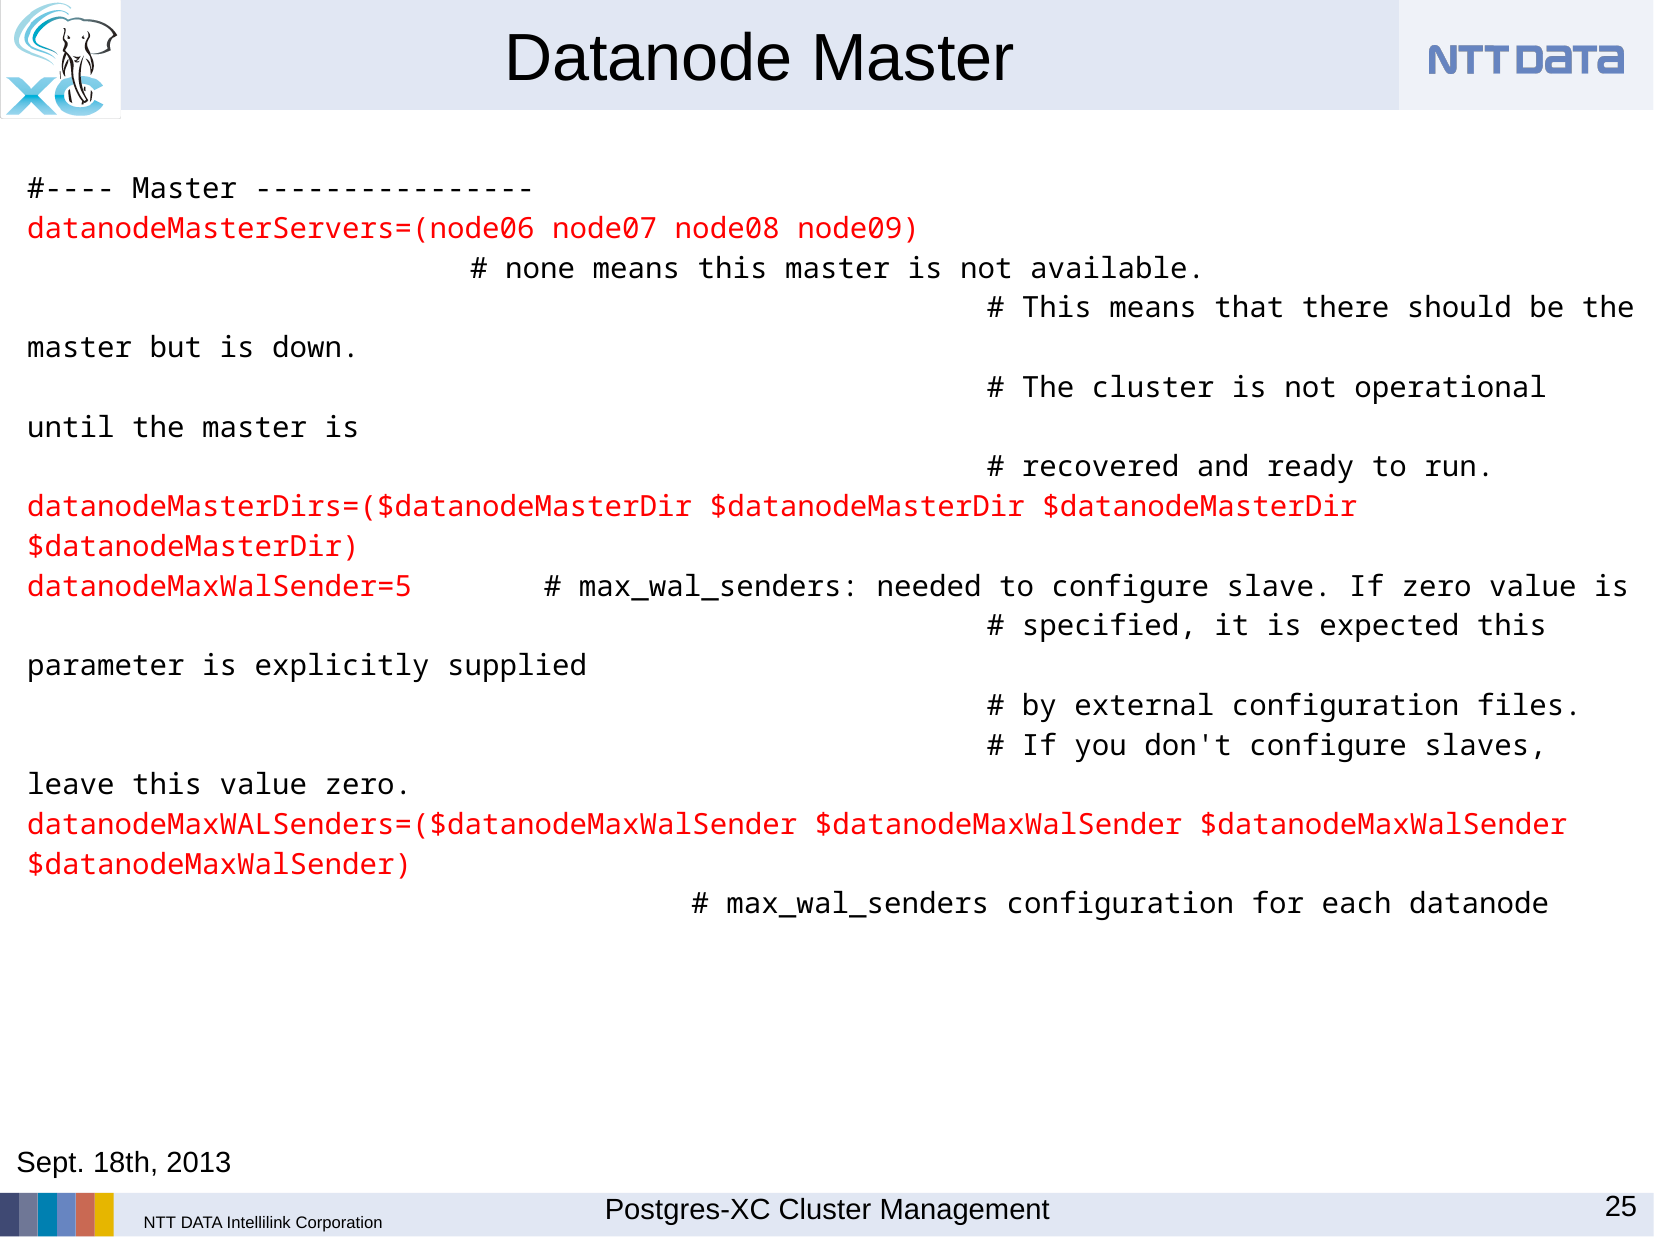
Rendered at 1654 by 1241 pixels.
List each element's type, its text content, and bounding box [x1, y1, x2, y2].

text_box #---- Master ---------------- datanodeMasterServers=(node06 node07 node08 node09) # none means this master is not available. # This means that there should be the master but is down. # The cluster is not operational until the master is # recovered and ready to run. datanodeMasterDirs=($datanodeMasterDir $datanodeMasterDir $datanodeMasterDir $datanodeMasterDir) datanodeMaxWalSender=5 # max_wal_senders: needed to configure slave. If zero value is # specified, it is expected this parameter is explicitly supplied # by external configuration files. # If you don't configure slaves, leave this value zero. datanodeMaxWALSenders=($datanodeMaxWalSender $datanodeMaxWalSender $datanodeMaxWalSender $datanodeMaxWalSender) # max_wal_senders configuration for each datanode [12, 159, 1654, 1010]
picture [1429, 45, 1624, 74]
title Datanode Master [120, 3, 1399, 110]
picture [0, 0, 121, 119]
